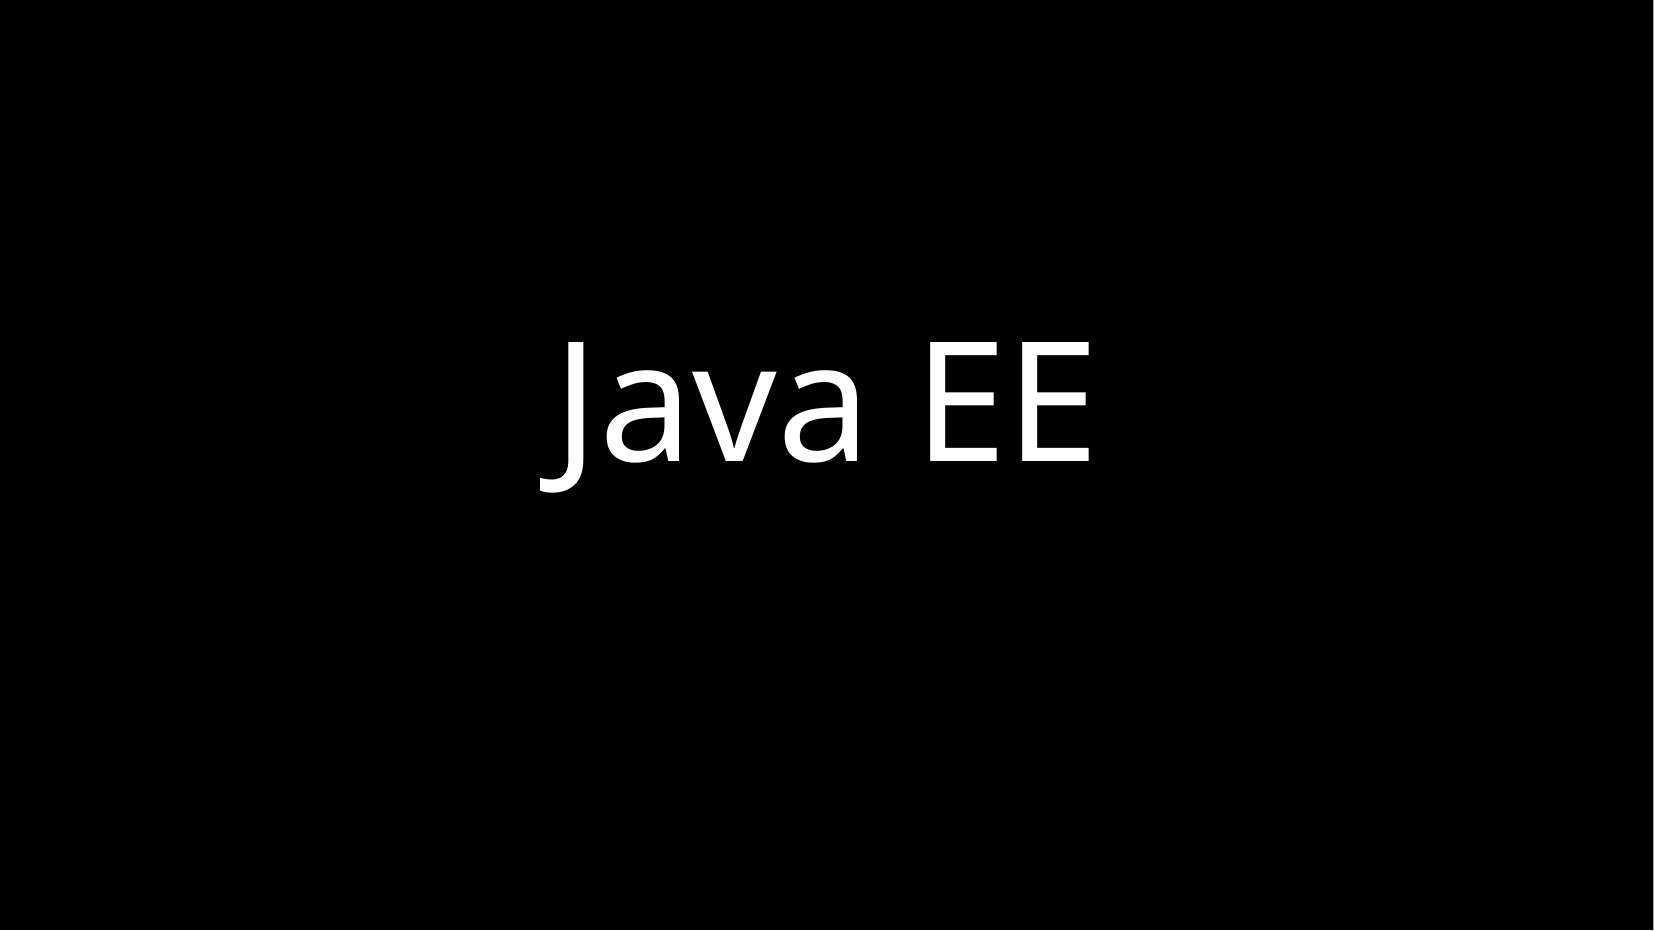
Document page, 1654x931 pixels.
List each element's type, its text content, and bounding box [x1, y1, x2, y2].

subtitle Java EE [82, 37, 1571, 757]
